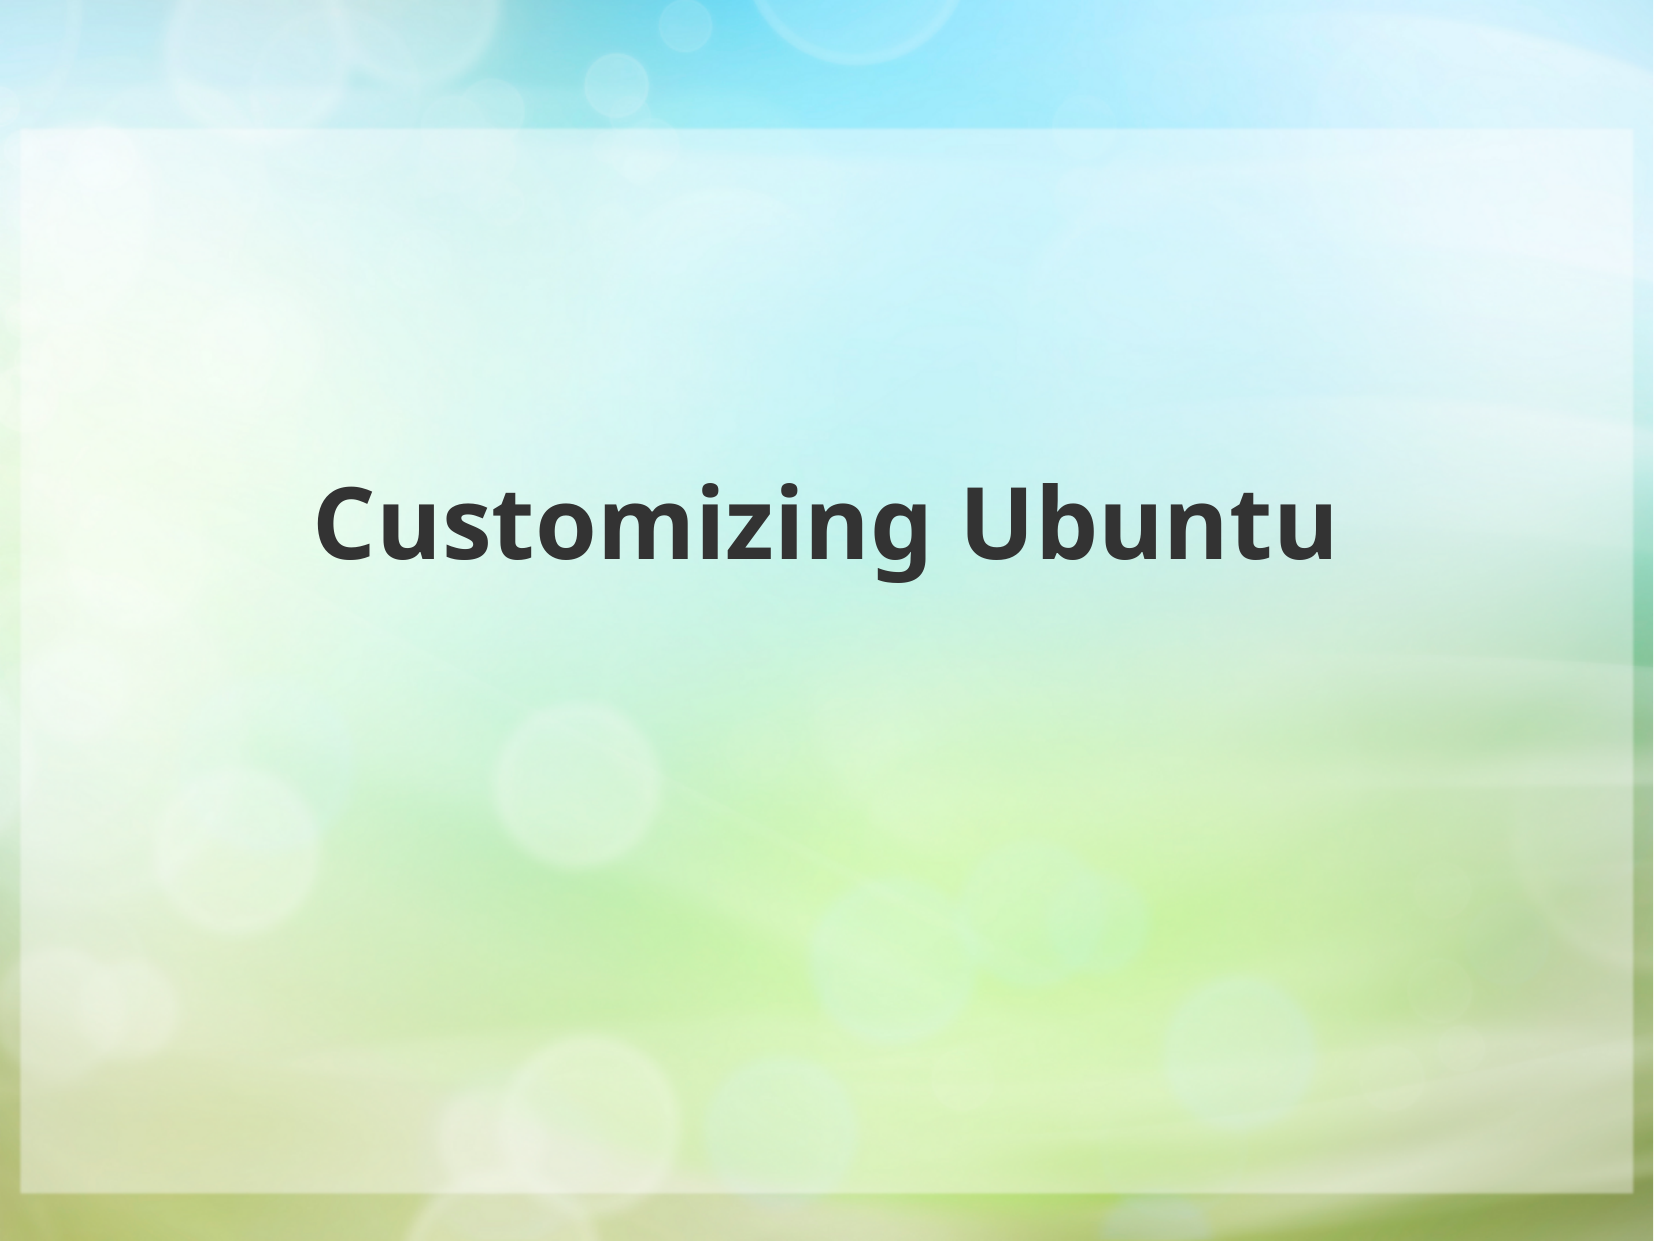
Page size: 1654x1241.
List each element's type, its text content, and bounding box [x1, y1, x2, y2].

subtitle Customizing Ubuntu [82, 0, 1571, 1042]
picture [0, 0, 1654, 1241]
